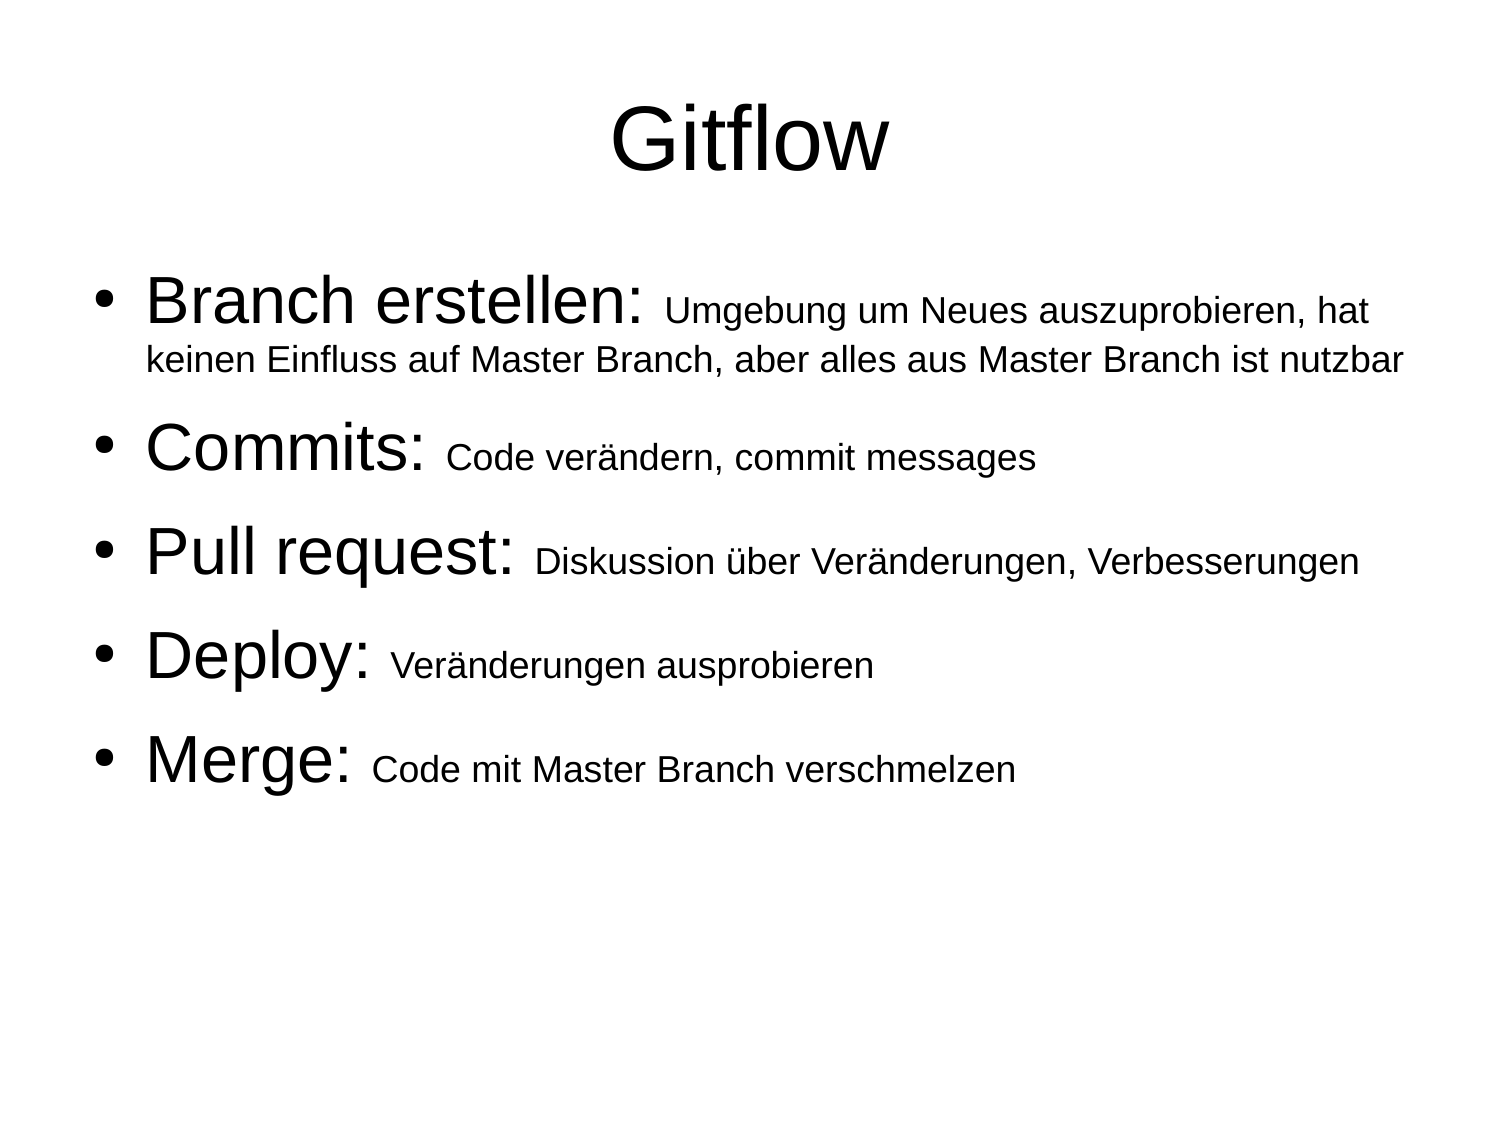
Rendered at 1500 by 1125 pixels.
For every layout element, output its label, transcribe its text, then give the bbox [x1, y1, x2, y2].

list Branch erstellen: Umgebung um Neues auszuprobieren, hat keinen Einfluss auf Master Branch, aber alles aus Master Branch ist nutzbar Commits: Code verändern, commit messages Pull request: Diskussion über Veränderungen, Verbesserungen Deploy: Veränderungen ausprobieren Merge: Code mit Master Branch verschmelzen [75, 263, 1425, 916]
title Gitflow [75, 44, 1425, 233]
